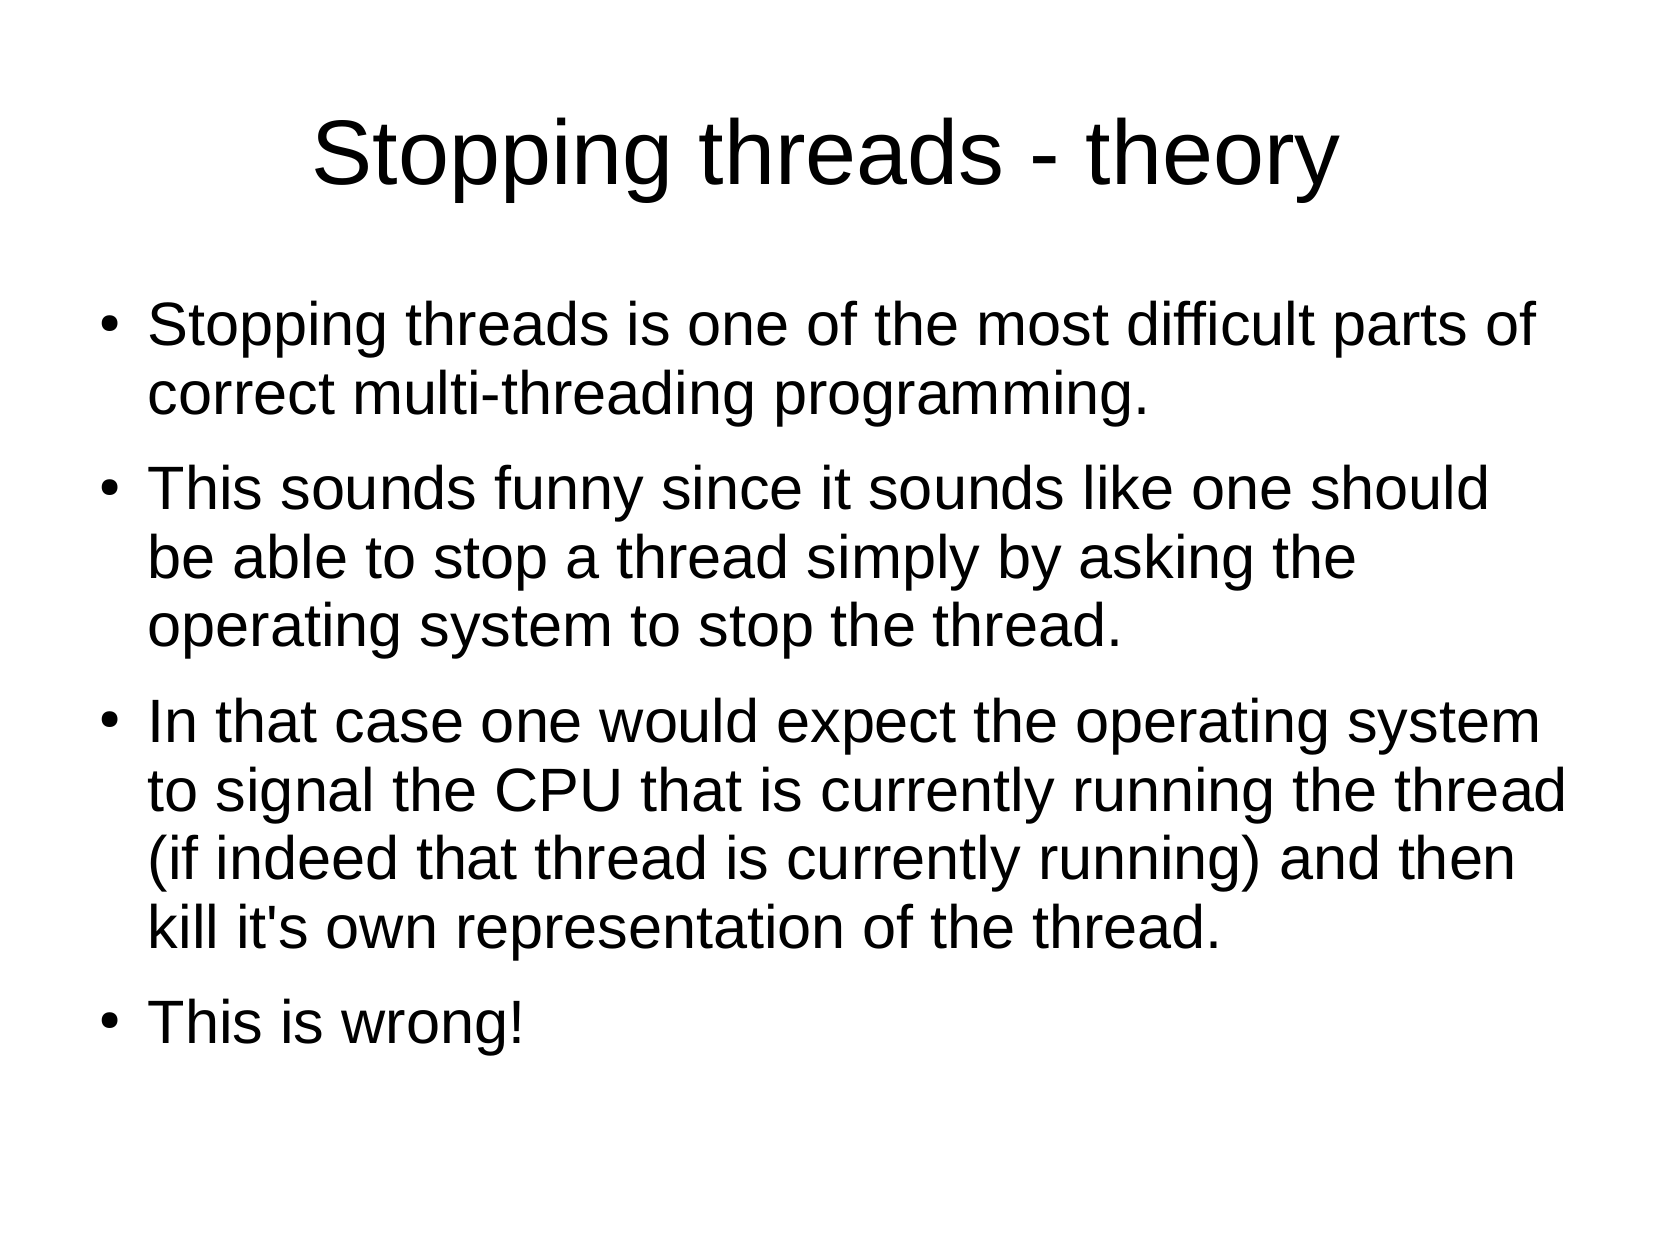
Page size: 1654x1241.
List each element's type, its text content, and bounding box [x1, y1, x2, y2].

title Stopping threads - theory [82, 49, 1571, 257]
list Stopping threads is one of the most difficult parts of correct multi-threading programming. This sounds funny since it sounds like one should be able to stop a thread simply by asking the operating system to stop the thread. In that case one would expect the operating system to signal the CPU that is currently running the thread (if indeed that thread is currently running) and then kill it's own representation of the thread. This is wrong! [82, 290, 1571, 1109]
